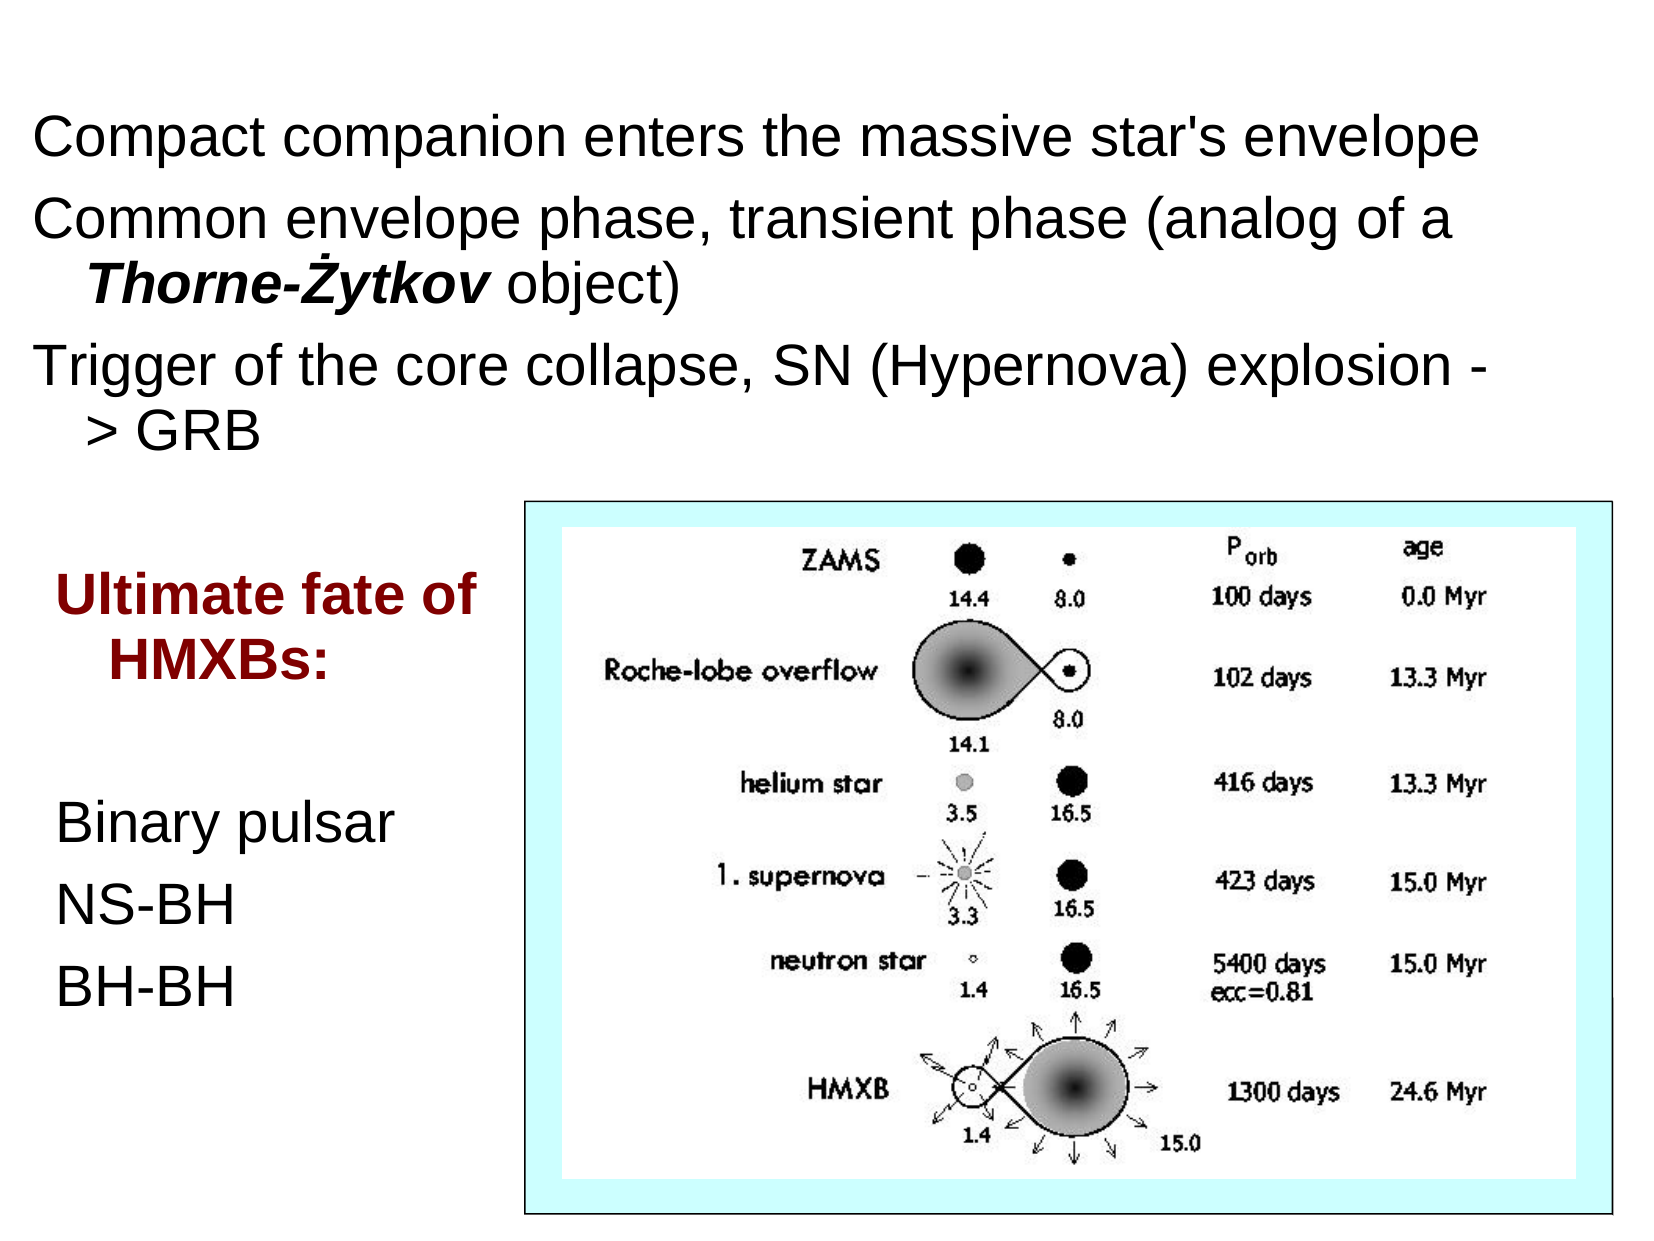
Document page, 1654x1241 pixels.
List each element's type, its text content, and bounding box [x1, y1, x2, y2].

picture [562, 527, 1576, 1179]
text_box Ultimate fate of HMXBs: Binary pulsar NS-BH BH-BH [37, 562, 488, 1201]
text_box [524, 501, 1613, 1214]
text_box Compact companion enters the massive star's envelope Common envelope phase, transient phase (analog of a Thorne-Żytkov object) Trigger of the core collapse, SN (Hypernova) explosion -> GRB [0, 97, 1538, 553]
